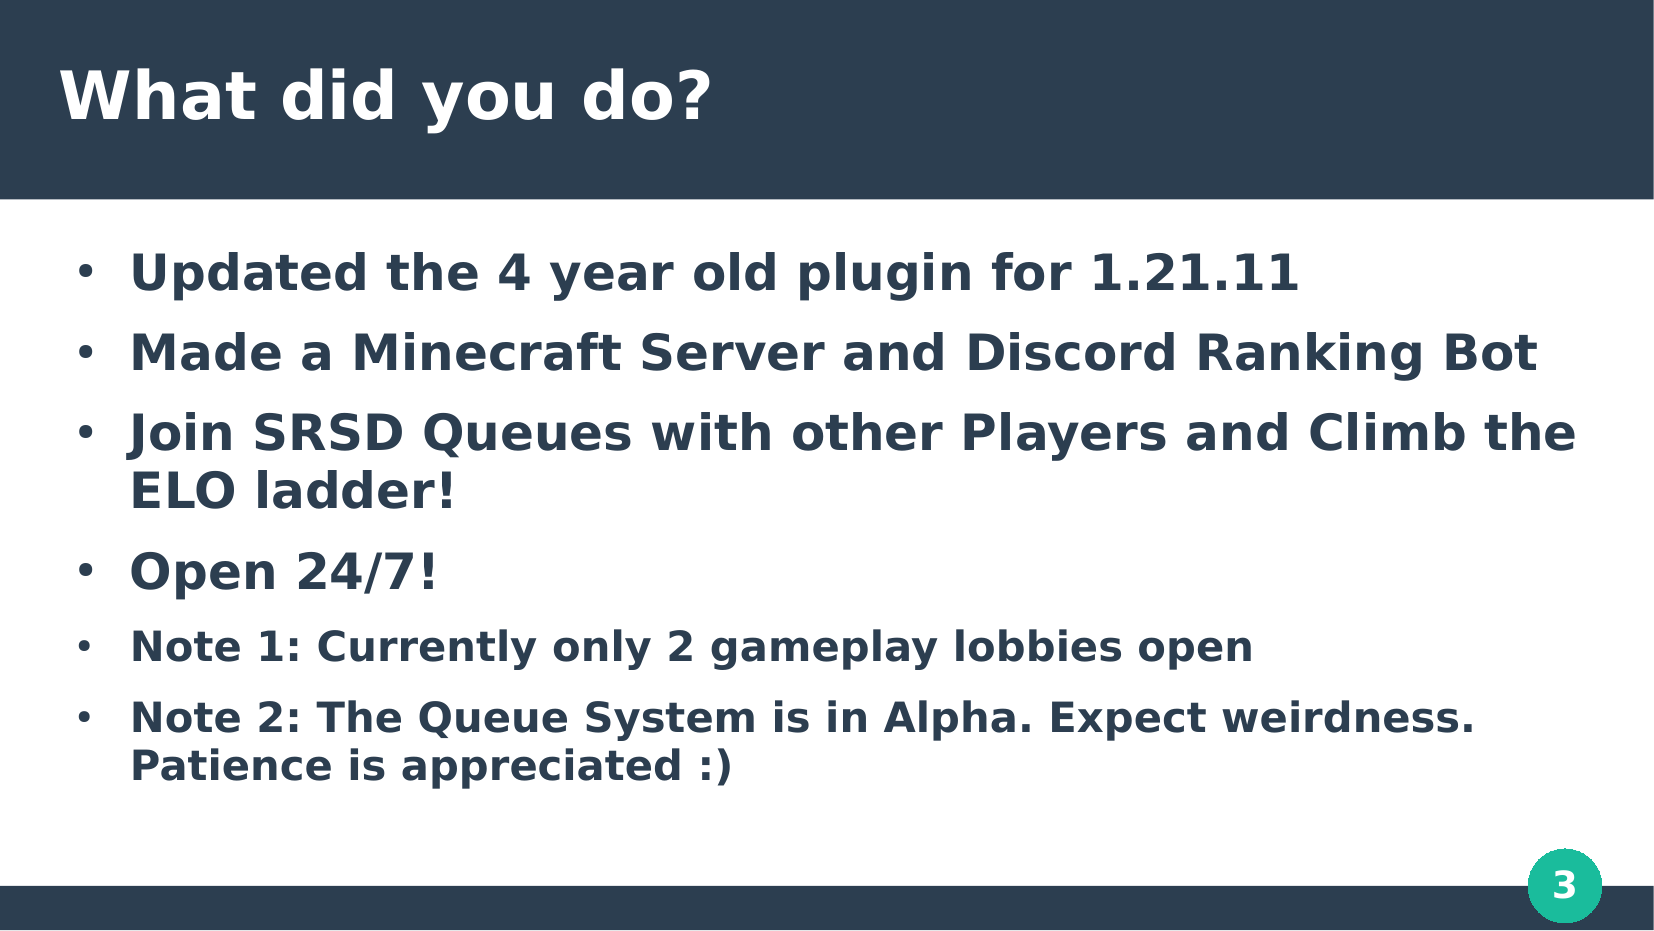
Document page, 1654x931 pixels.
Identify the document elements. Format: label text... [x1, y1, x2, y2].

title What did you do? [59, 37, 1595, 155]
list Updated the 4 year old plugin for 1.21.11 Made a Minecraft Server and Discord Ranking Bot Join SRSD Queues with other Players and Climb the ELO ladder! Open 24/7! Note 1: Currently only 2 gameplay lobbies open Note 2: The Queue System is in Alpha. Expect weirdness. Patience is appreciated :) [59, 243, 1595, 864]
